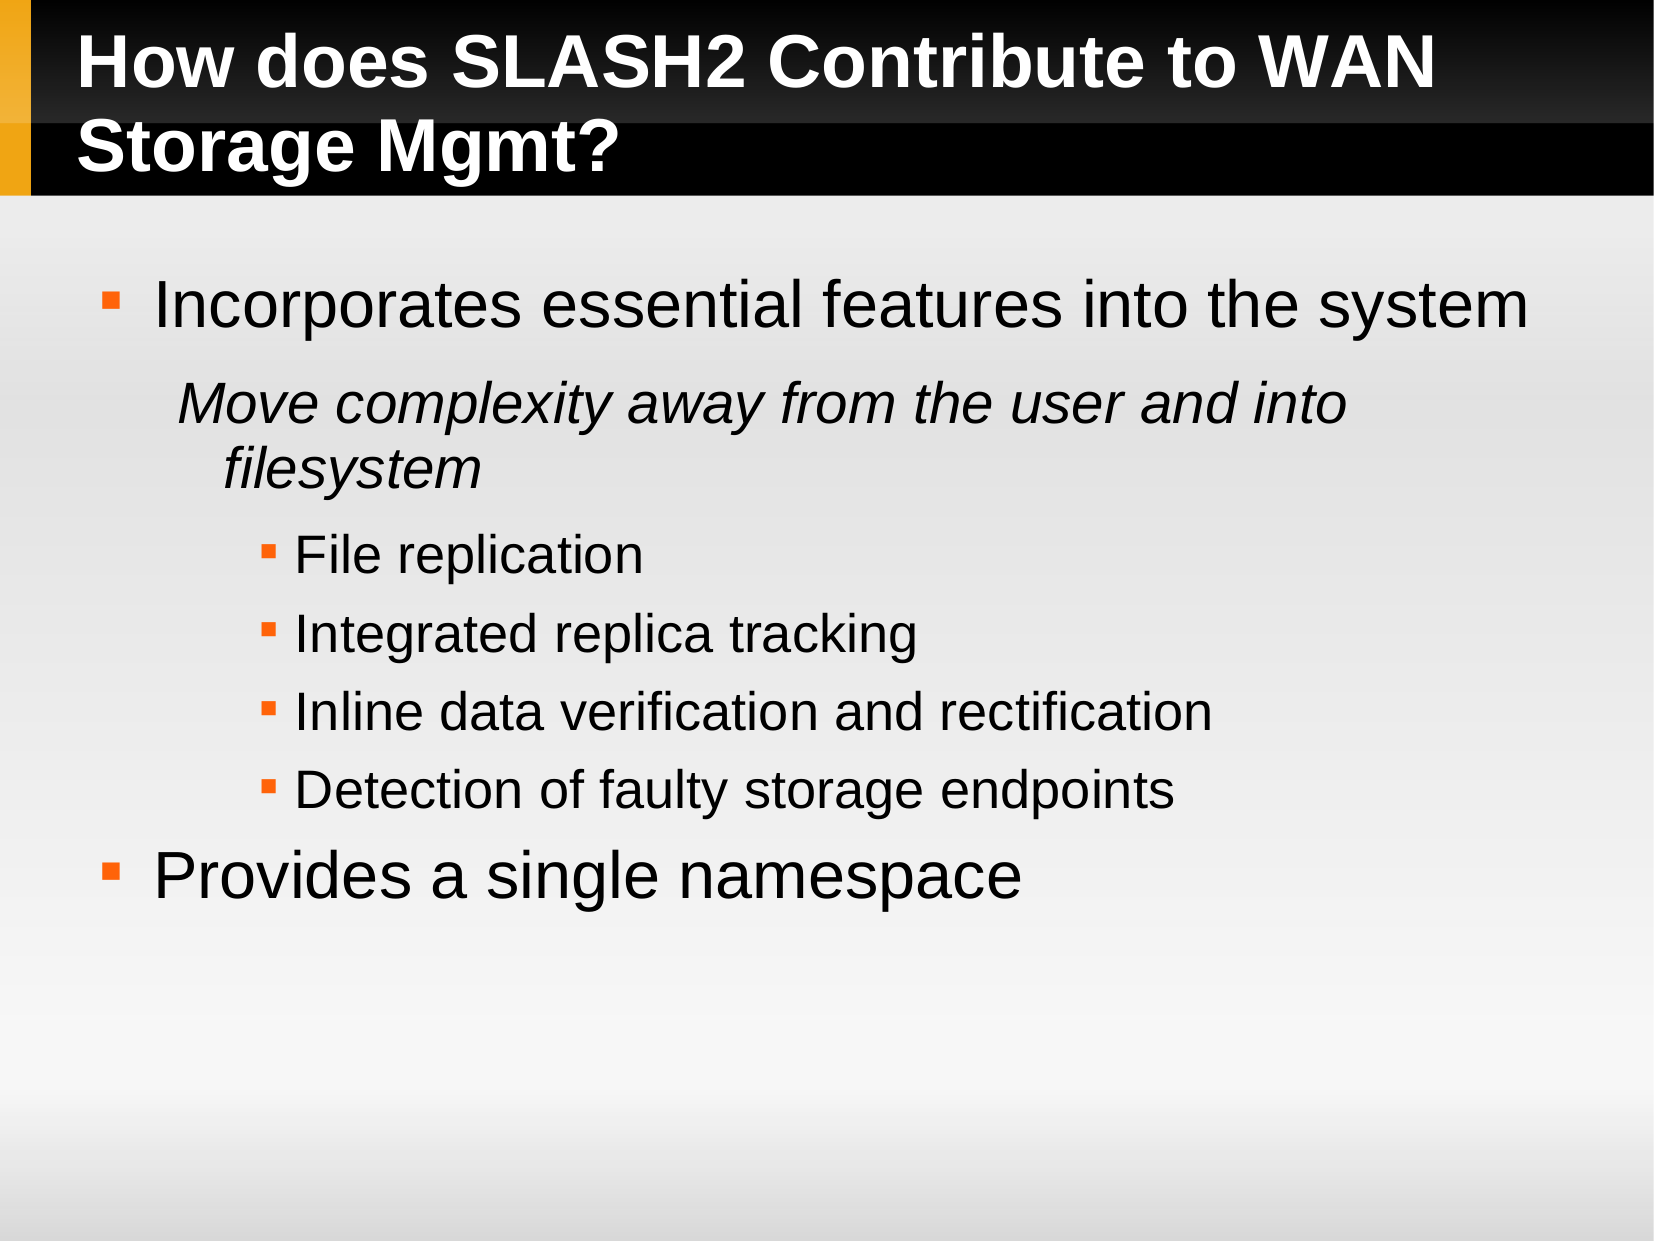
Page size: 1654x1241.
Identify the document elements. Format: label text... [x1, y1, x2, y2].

list Incorporates essential features into the system Move complexity away from the user and into filesystem File replication Integrated replica tracking Inline data verification and rectification Detection of faulty storage endpoints Provides a single namespace [82, 266, 1576, 1071]
picture [0, 0, 1654, 1241]
title How does SLASH2 Contribute to WAN Storage Mgmt? [76, 6, 1565, 201]
